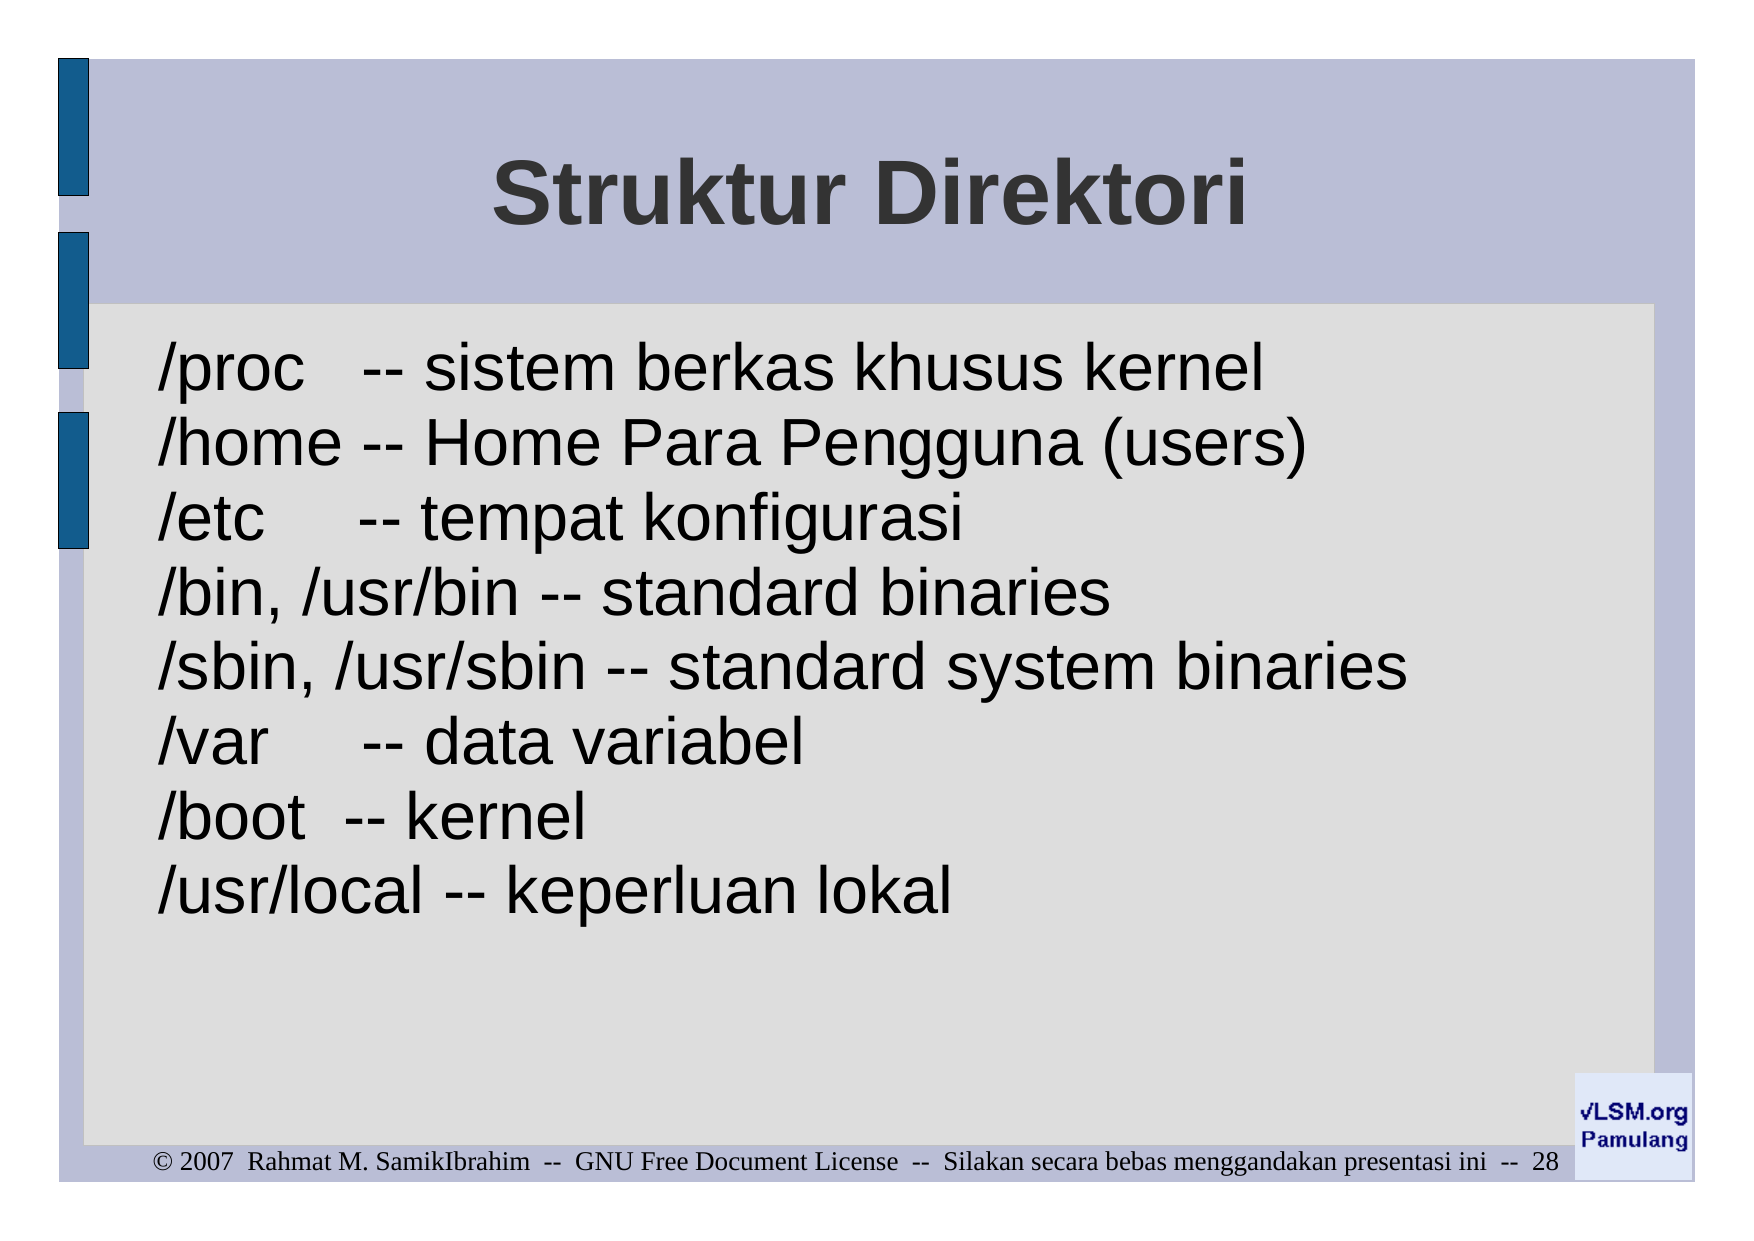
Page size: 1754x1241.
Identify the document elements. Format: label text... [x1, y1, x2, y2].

list /proc -- sistem berkas khusus kernel /home -- Home Para Pengguna (users) /etc -- tempat konfigurasi /bin, /usr/bin -- standard binaries /sbin, /usr/sbin -- standard system binaries /var -- data variabel /boot -- kernel /usr/local -- keperluan lokal [140, 330, 1544, 1016]
picture [1575, 1073, 1692, 1180]
title Struktur Direktori [169, 126, 1573, 260]
